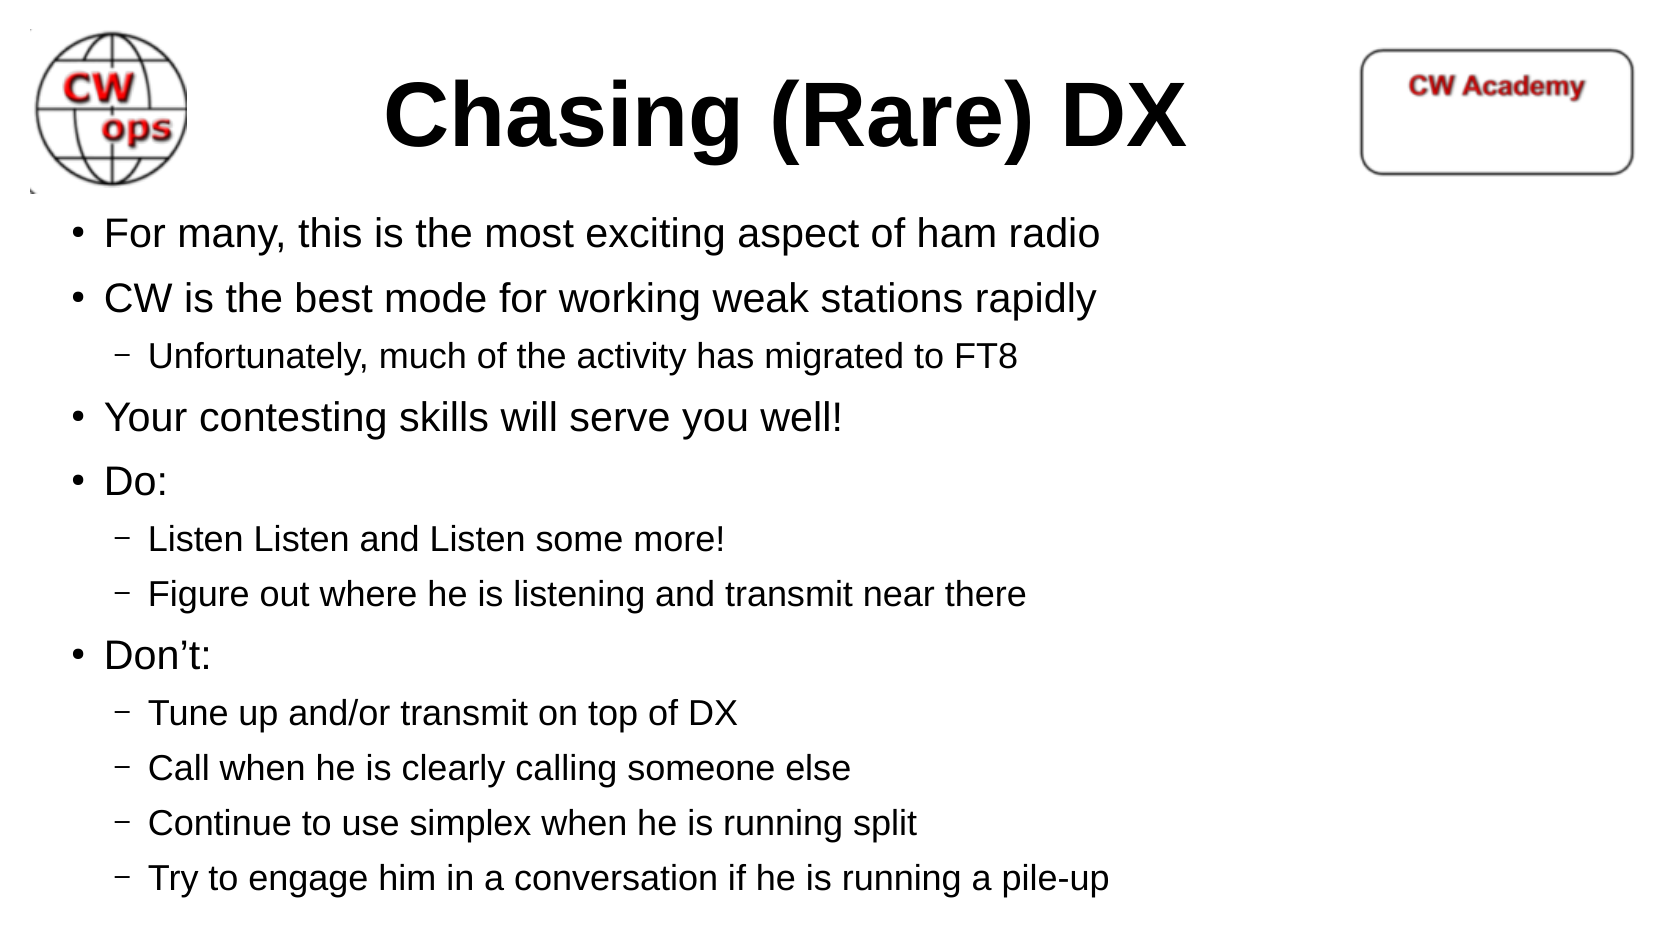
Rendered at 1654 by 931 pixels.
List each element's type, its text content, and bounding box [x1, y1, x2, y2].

title Chasing (Rare) DX [41, 37, 1531, 193]
picture [30, 29, 187, 194]
list For many, this is the most exciting aspect of ham radio CW is the best mode for working weak stations rapidly Unfortunately, much of the activity has migrated to FT8 Your contesting skills will serve you well! Do: Listen Listen and Listen some more! Figure out where he is listening and transmit near there Don’t: Tune up and/or transmit on top of DX Call when he is clearly calling someone else Continue to use simplex when he is running split Try to engage him in a conversation if he is running a pile-up [60, 210, 1549, 901]
picture [1531, 37, 1640, 186]
